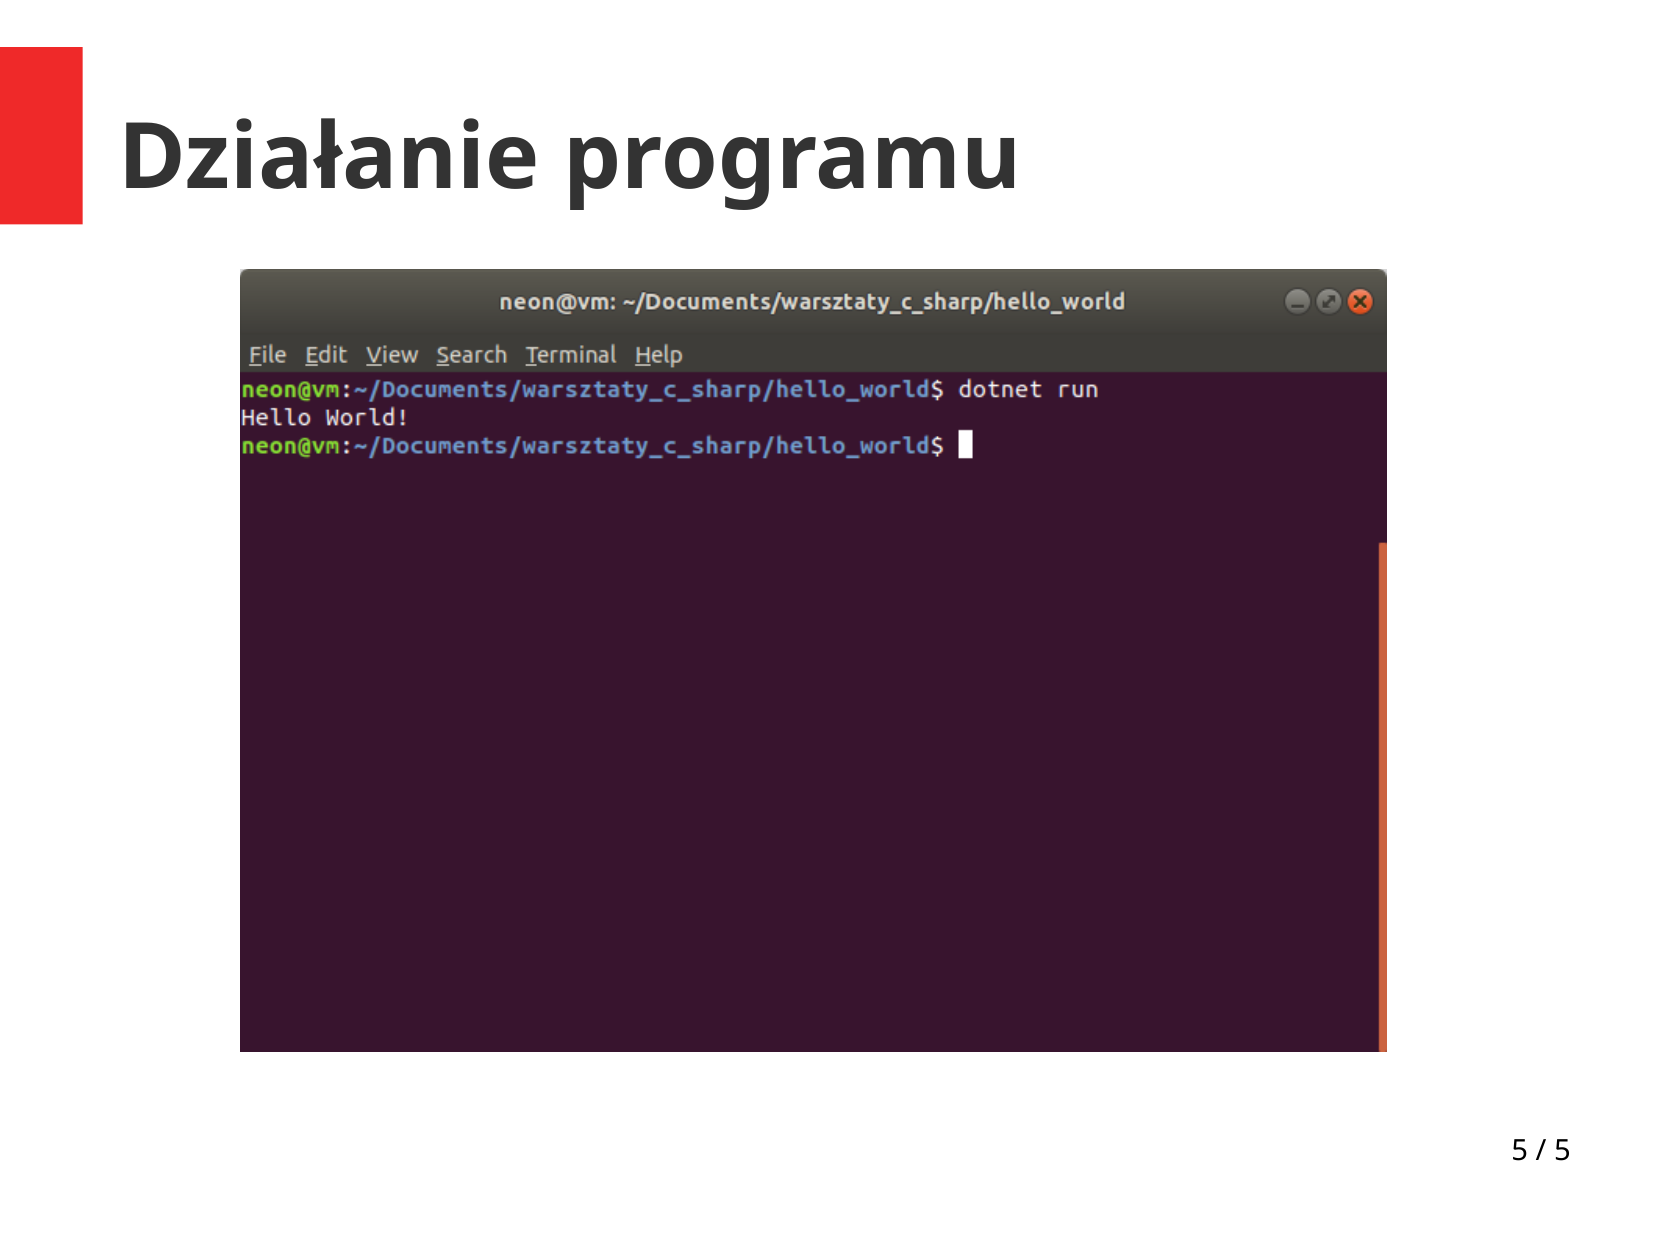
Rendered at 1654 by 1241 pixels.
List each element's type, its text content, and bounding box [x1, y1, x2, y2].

title Działanie programu [118, 49, 1571, 257]
picture [240, 269, 1387, 1052]
